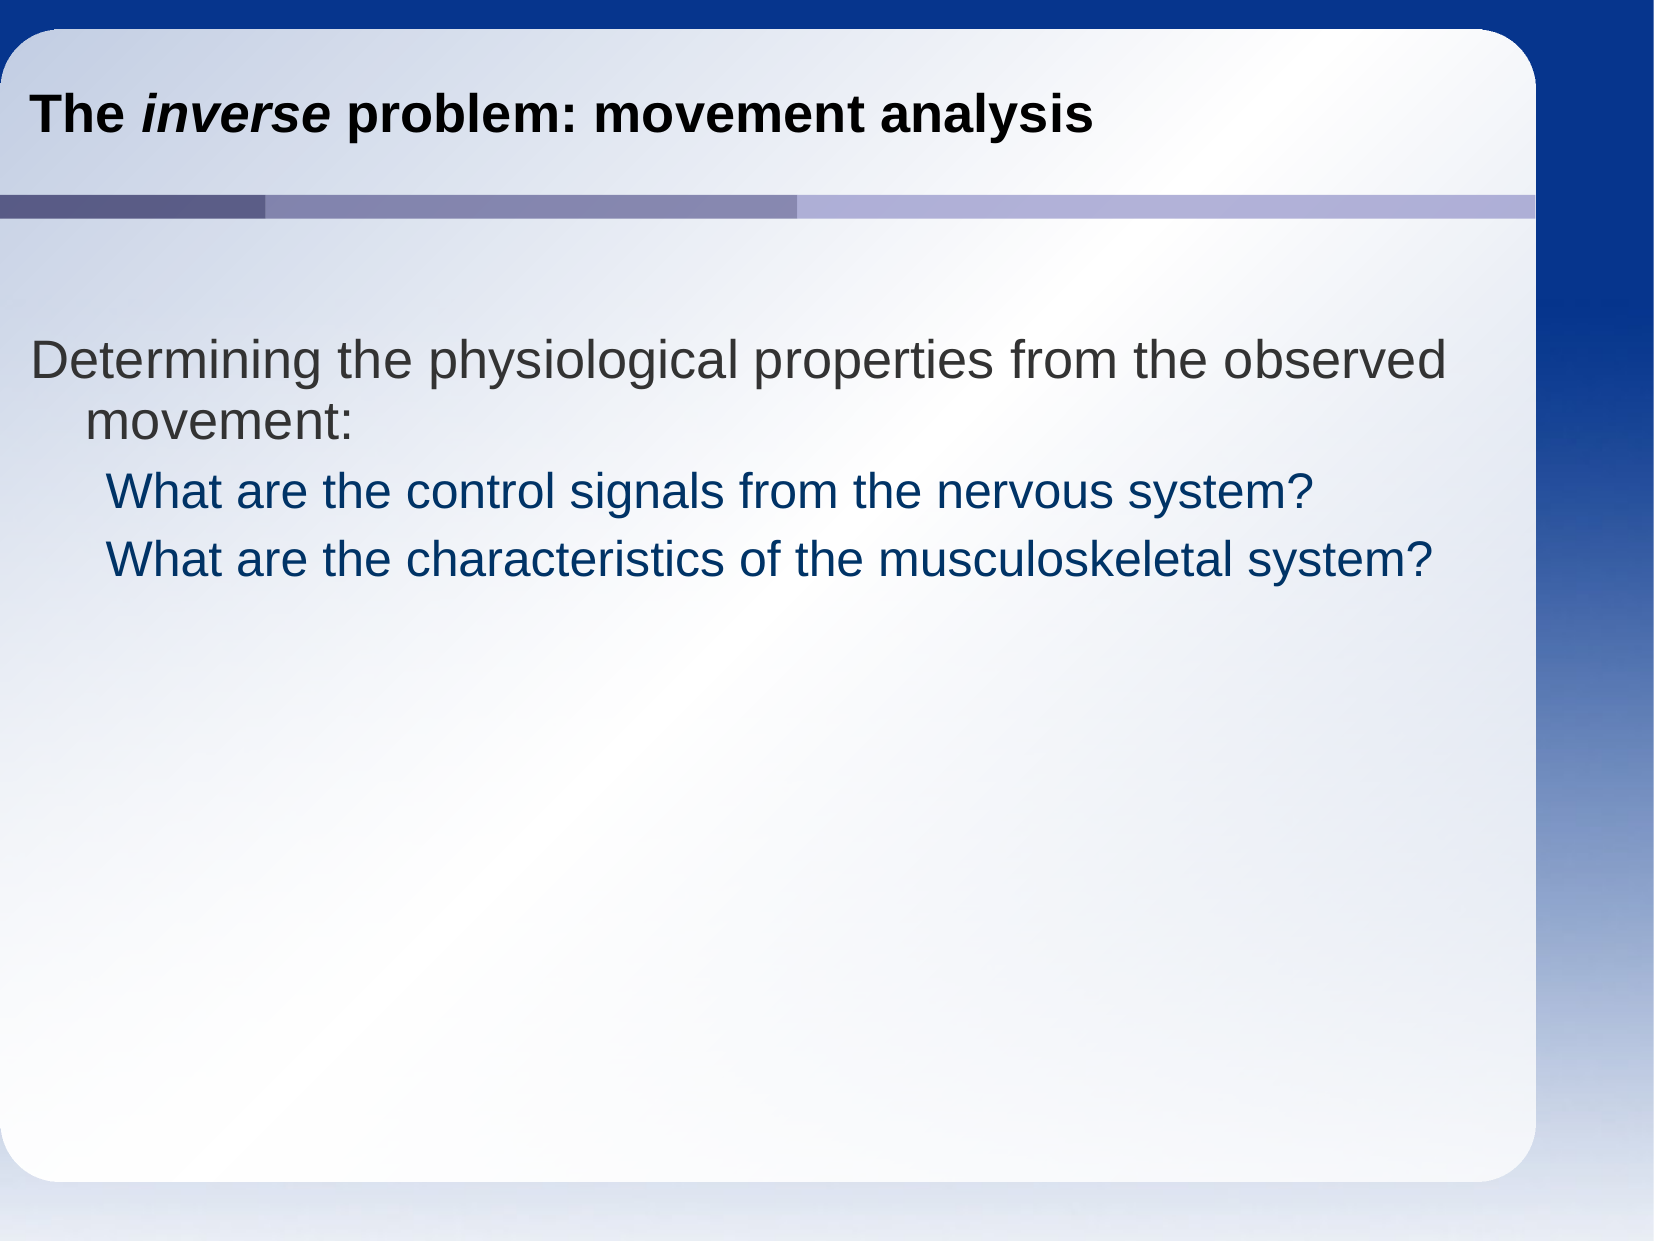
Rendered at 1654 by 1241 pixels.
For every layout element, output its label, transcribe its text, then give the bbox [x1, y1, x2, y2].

title The inverse problem: movement analysis [29, 49, 1506, 178]
list Determining the physiological properties from the observed movement: What are the control signals from the nervous system? What are the characteristics of the musculoskeletal system? [30, 329, 1477, 739]
picture [0, 0, 1654, 1241]
